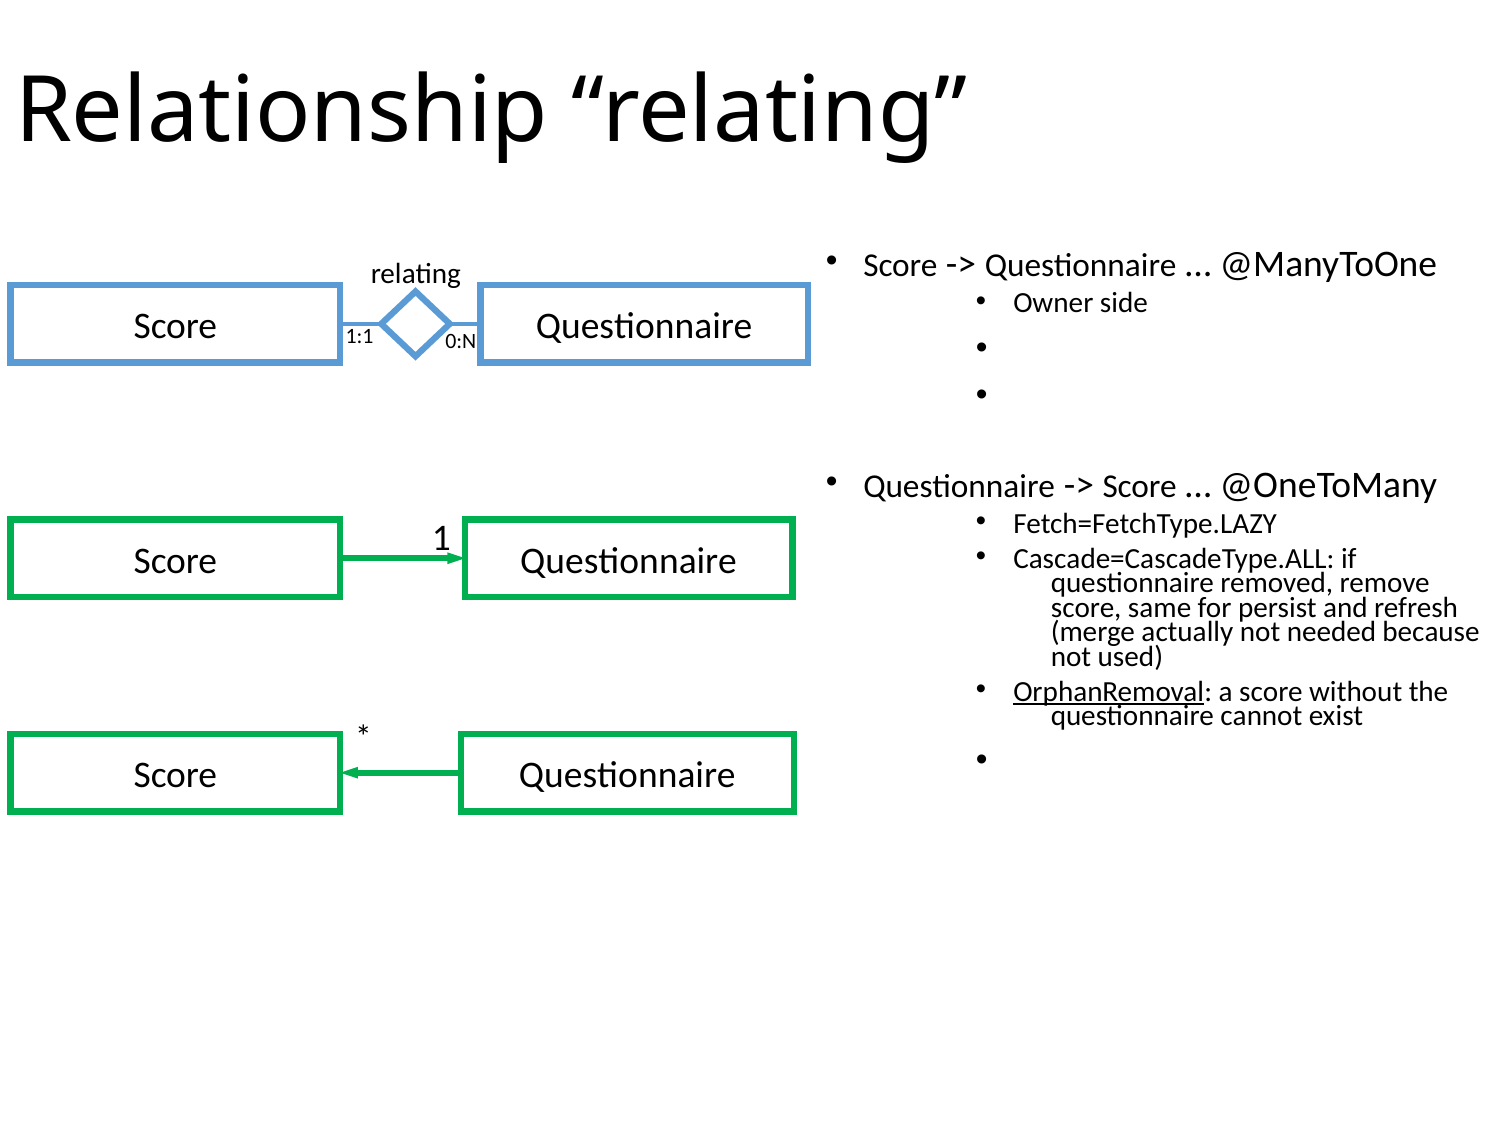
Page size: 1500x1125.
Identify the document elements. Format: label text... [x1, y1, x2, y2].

text_box Score [11, 734, 340, 811]
text_box Score [11, 285, 340, 363]
title Relationship “relating” [0, 2, 1294, 221]
text_box 0:N [430, 319, 492, 361]
text_box relating [355, 246, 478, 297]
text_box Questionnaire [465, 520, 793, 597]
text_box * [340, 707, 388, 764]
text_box Questionnaire [461, 734, 794, 811]
text_box Questionnaire [481, 285, 808, 363]
list Score -> Questionnaire … @ManyToOne Owner side Questionnaire -> Score … @OneToMany Fetch=FetchType.LAZY Cascade=CascadeType.ALL: if questionnaire removed, remove score, same for persist and refresh (merge actually not needed because not used) OrphanRemoval: a score without the questionnaire cannot exist [810, 244, 1500, 1125]
text_box 1 [416, 505, 467, 566]
text_box [391, 297, 445, 357]
text_box 1:1 [330, 314, 391, 358]
text_box Score [11, 520, 340, 597]
